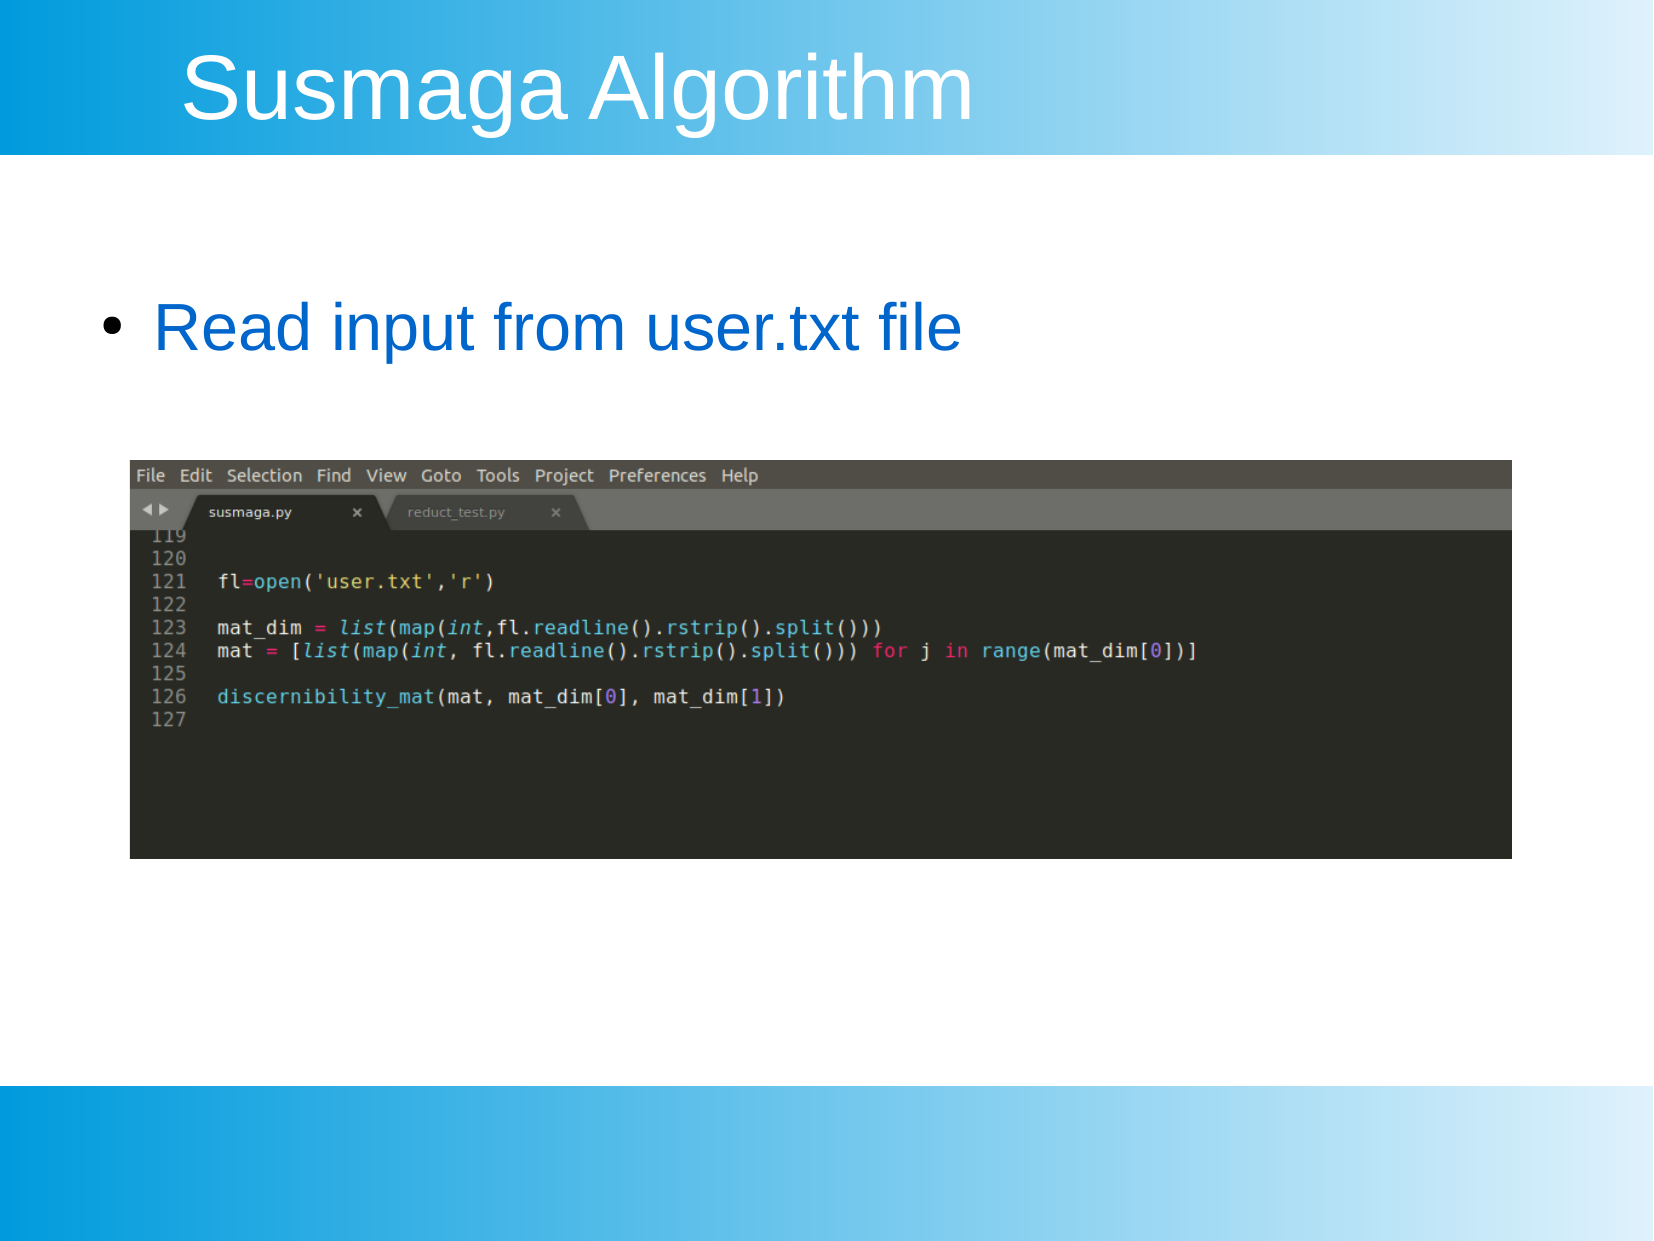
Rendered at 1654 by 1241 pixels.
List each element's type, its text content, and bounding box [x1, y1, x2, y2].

title Susmaga Algorithm [0, 35, 1323, 141]
picture [129, 460, 1512, 859]
list Read input from user.txt file [82, 290, 1571, 1010]
